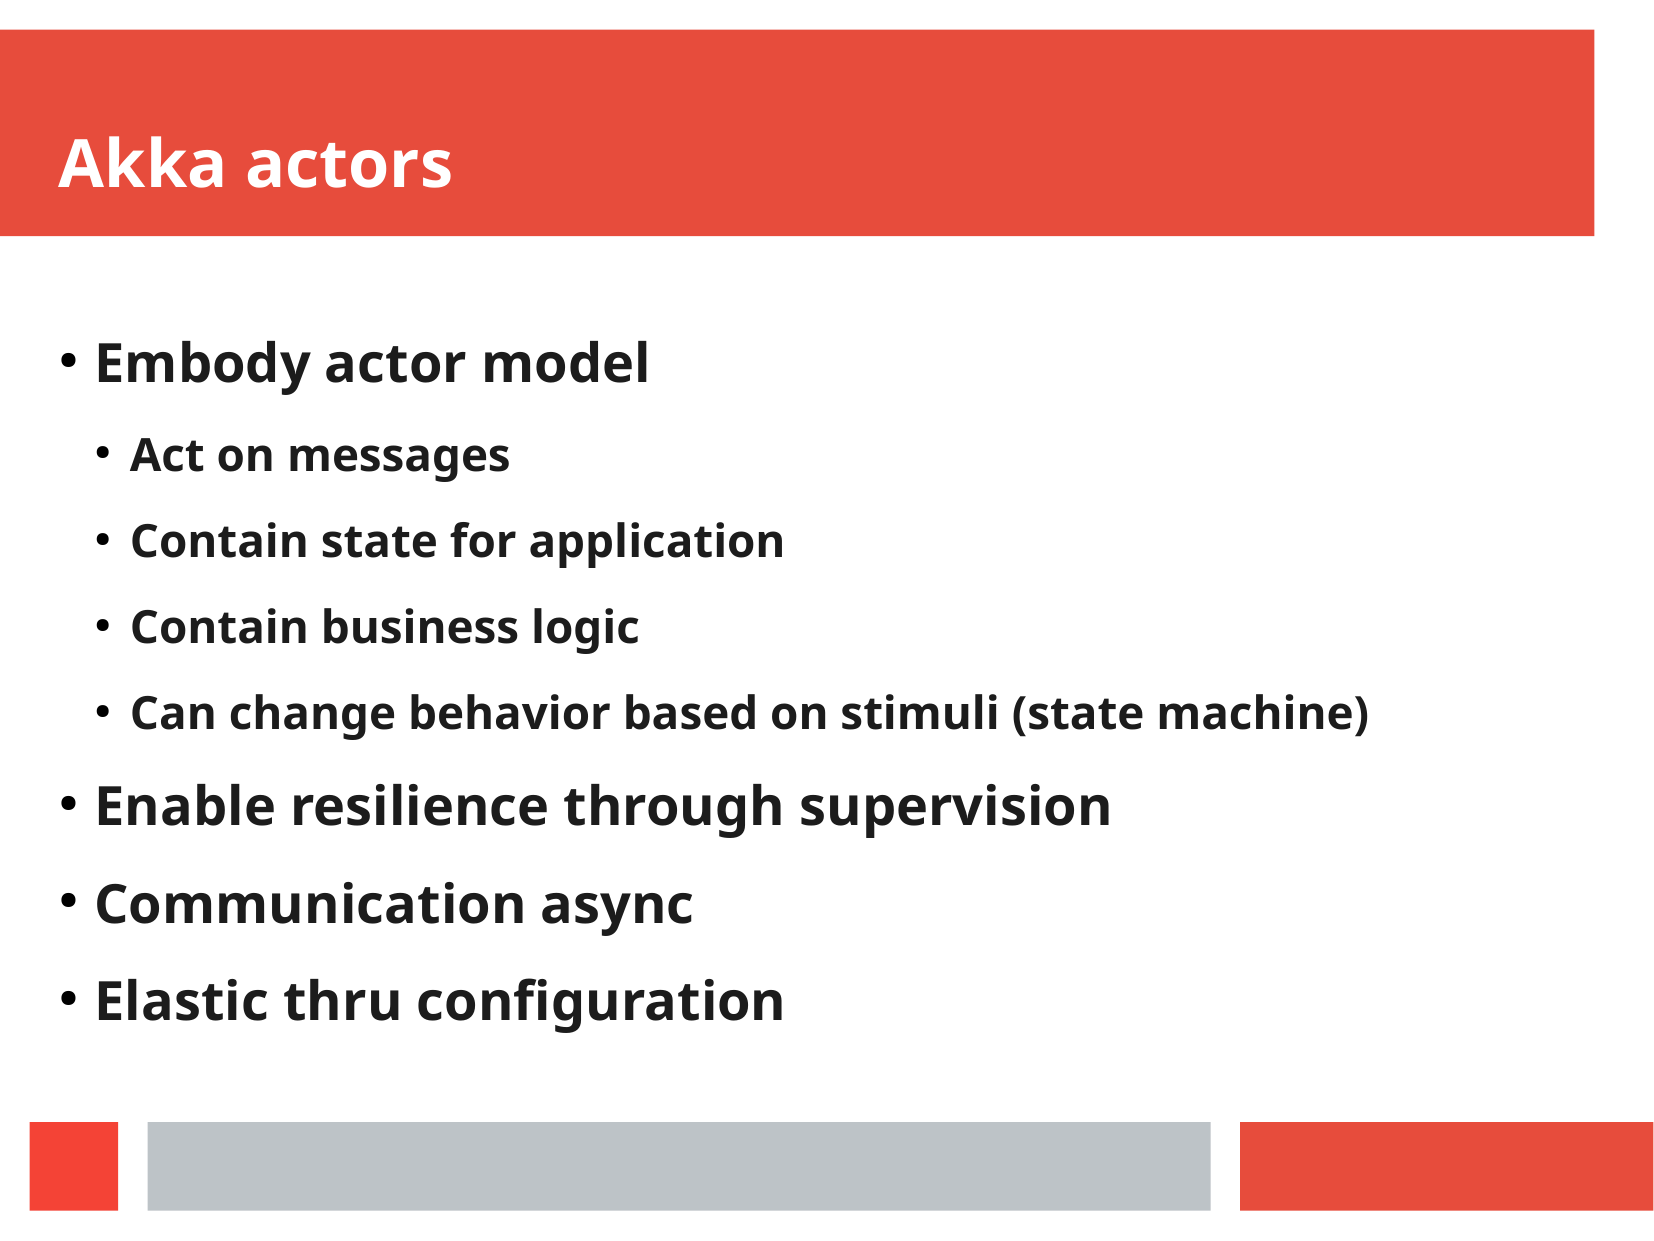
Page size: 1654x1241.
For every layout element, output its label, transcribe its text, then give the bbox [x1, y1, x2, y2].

list Embody actor model Act on messages Contain state for application Contain business logic Can change behavior based on stimuli (state machine) Enable resilience through supervision Communication async Elastic thru configuration [59, 324, 1565, 1093]
title Akka actors [59, 59, 1595, 207]
